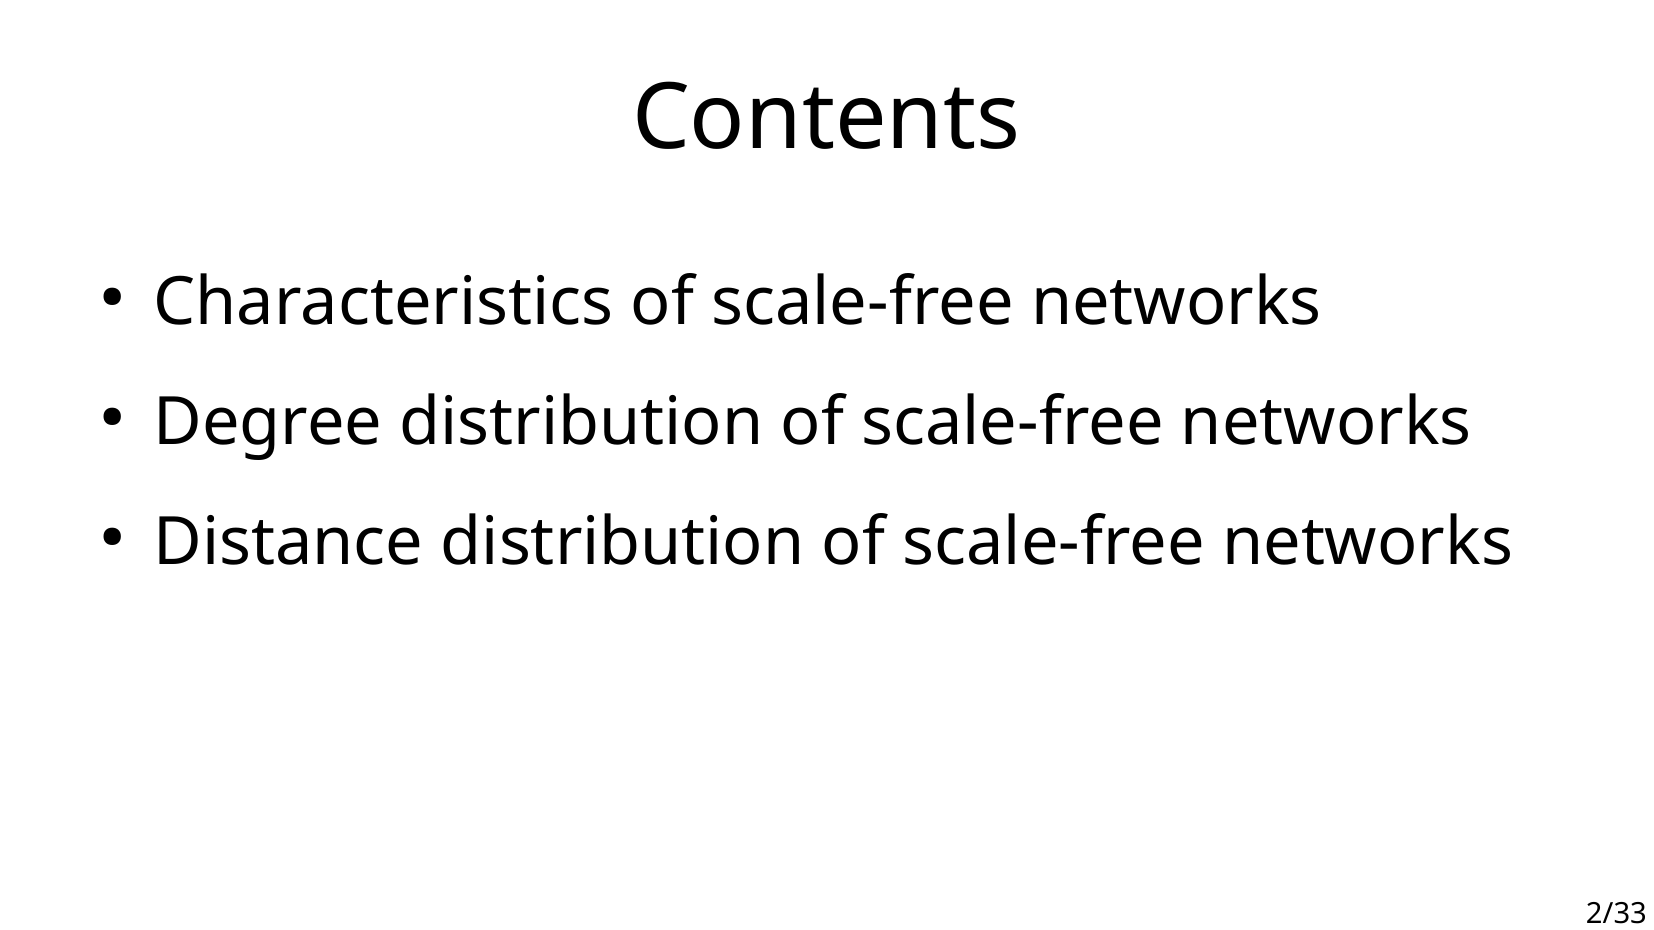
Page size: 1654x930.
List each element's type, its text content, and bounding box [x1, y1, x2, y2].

title Contents [82, 1, 1571, 225]
list Characteristics of scale-free networks Degree distribution of scale-free networks Distance distribution of scale-free networks [82, 252, 1571, 793]
